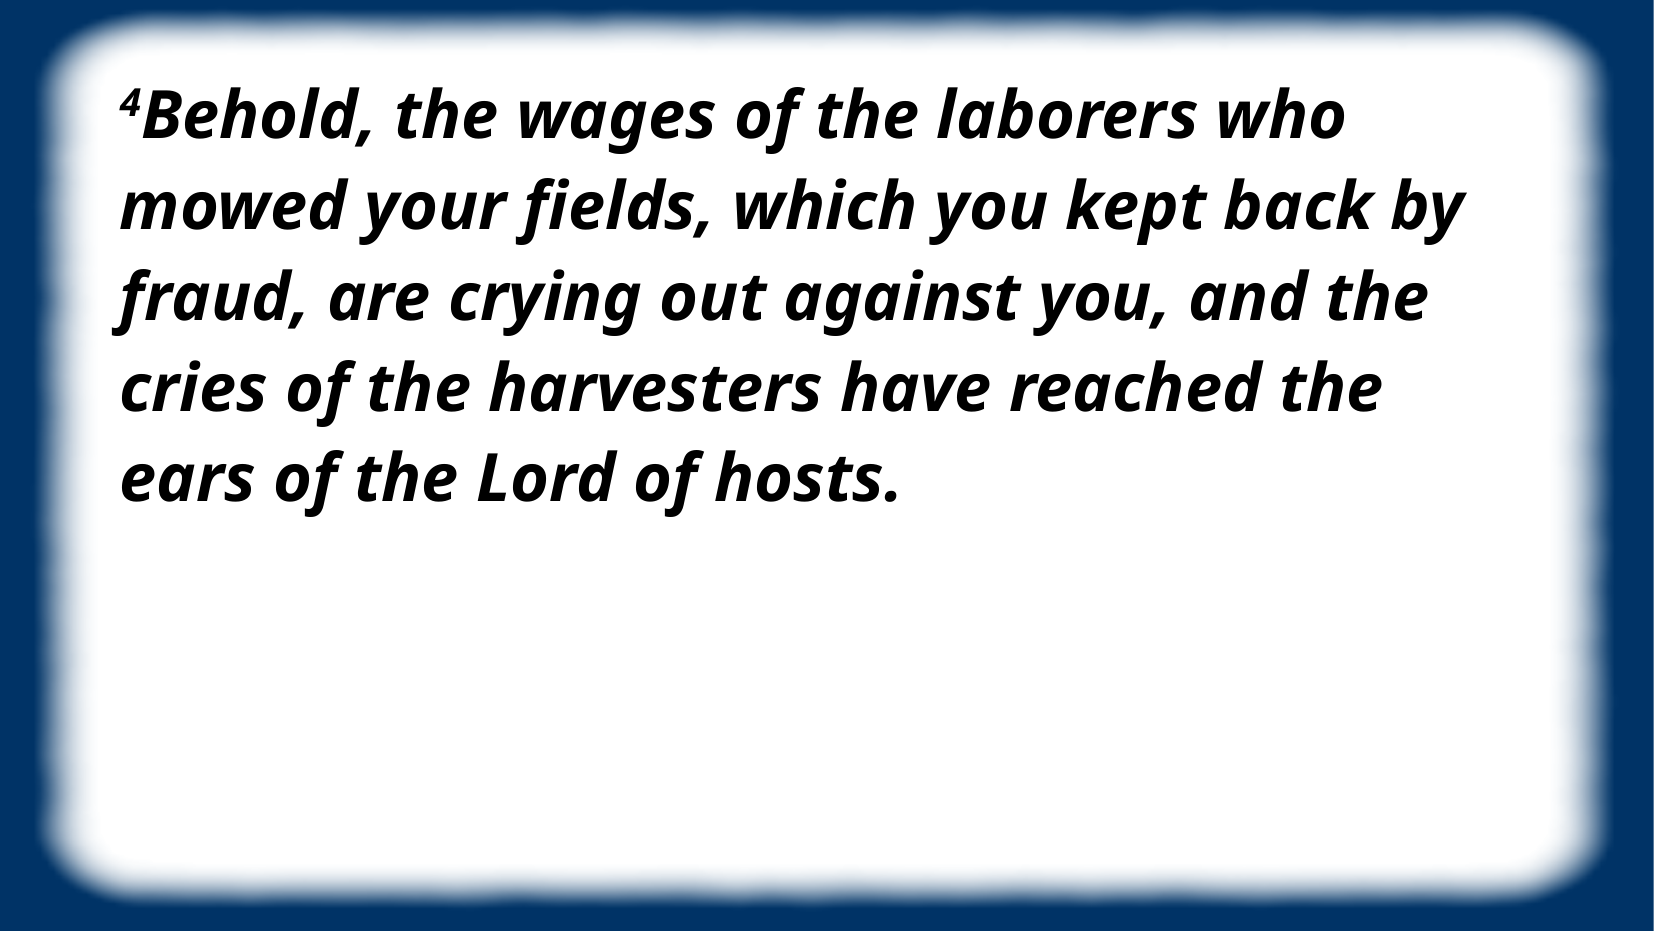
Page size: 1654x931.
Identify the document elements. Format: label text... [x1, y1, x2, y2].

picture [0, 0, 1654, 931]
text_box 4Behold, the wages of the laborers who mowed your fields, which you kept back by fraud, are crying out against you, and the cries of the harvesters have reached the ears of the Lord of hosts. [105, 60, 1546, 519]
